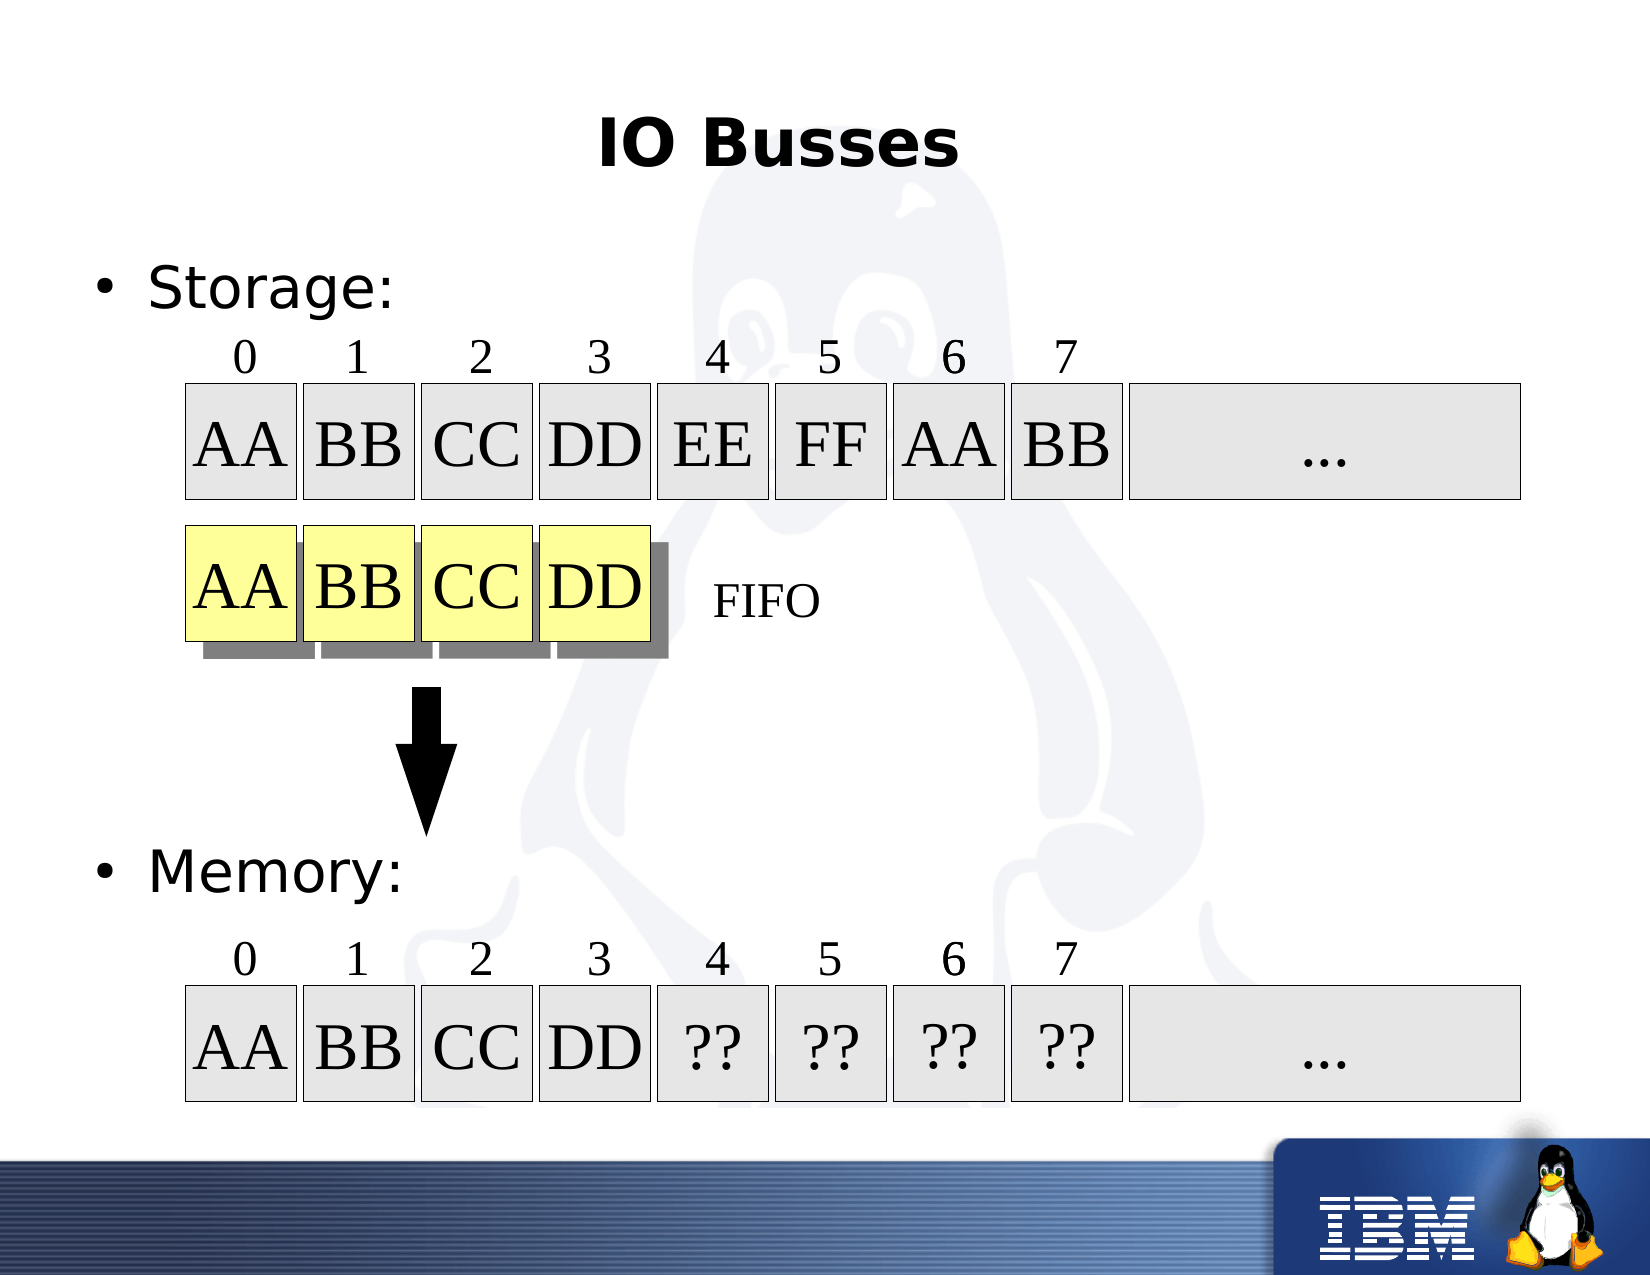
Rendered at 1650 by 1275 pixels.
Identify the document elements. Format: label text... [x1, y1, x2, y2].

text_box 2 [468, 324, 494, 380]
text_box FIFO [712, 568, 821, 624]
text_box 0 [232, 324, 258, 380]
text_box BB [303, 383, 415, 500]
text_box 4 [705, 926, 731, 983]
text_box ... [1129, 985, 1521, 1102]
text_box DD [539, 985, 651, 1102]
text_box EE [657, 383, 769, 500]
text_box CC [421, 985, 533, 1102]
text_box ... [1129, 383, 1521, 500]
text_box AA [185, 985, 297, 1102]
text_box 0 [232, 926, 258, 982]
text_box BB [303, 985, 415, 1102]
text_box AA [185, 525, 297, 642]
text_box ?? [1011, 985, 1123, 1102]
text_box 6 [941, 324, 967, 380]
text_box CC [421, 383, 533, 500]
text_box 7 [1053, 926, 1079, 983]
text_box AA [185, 383, 297, 500]
text_box AA [893, 383, 1005, 500]
text_box 1 [344, 324, 370, 380]
text_box ?? [893, 985, 1005, 1102]
text_box ?? [775, 985, 887, 1102]
text_box 5 [817, 324, 843, 380]
text_box 4 [704, 324, 731, 380]
text_box FF [775, 383, 887, 500]
text_box 7 [1053, 324, 1079, 380]
text_box BB [303, 525, 415, 642]
title IO Busses [76, 76, 1457, 211]
text_box 2 [468, 926, 494, 983]
text_box DD [539, 525, 651, 642]
text_box DD [539, 383, 651, 500]
text_box 3 [586, 926, 612, 983]
text_box CC [421, 525, 533, 642]
text_box 5 [817, 926, 843, 983]
text_box 3 [586, 324, 612, 380]
list Storage: Memory: [76, 253, 1457, 1147]
text_box ?? [657, 985, 769, 1102]
text_box 6 [941, 926, 967, 983]
text_box BB [1011, 383, 1123, 500]
text_box 1 [344, 926, 370, 983]
